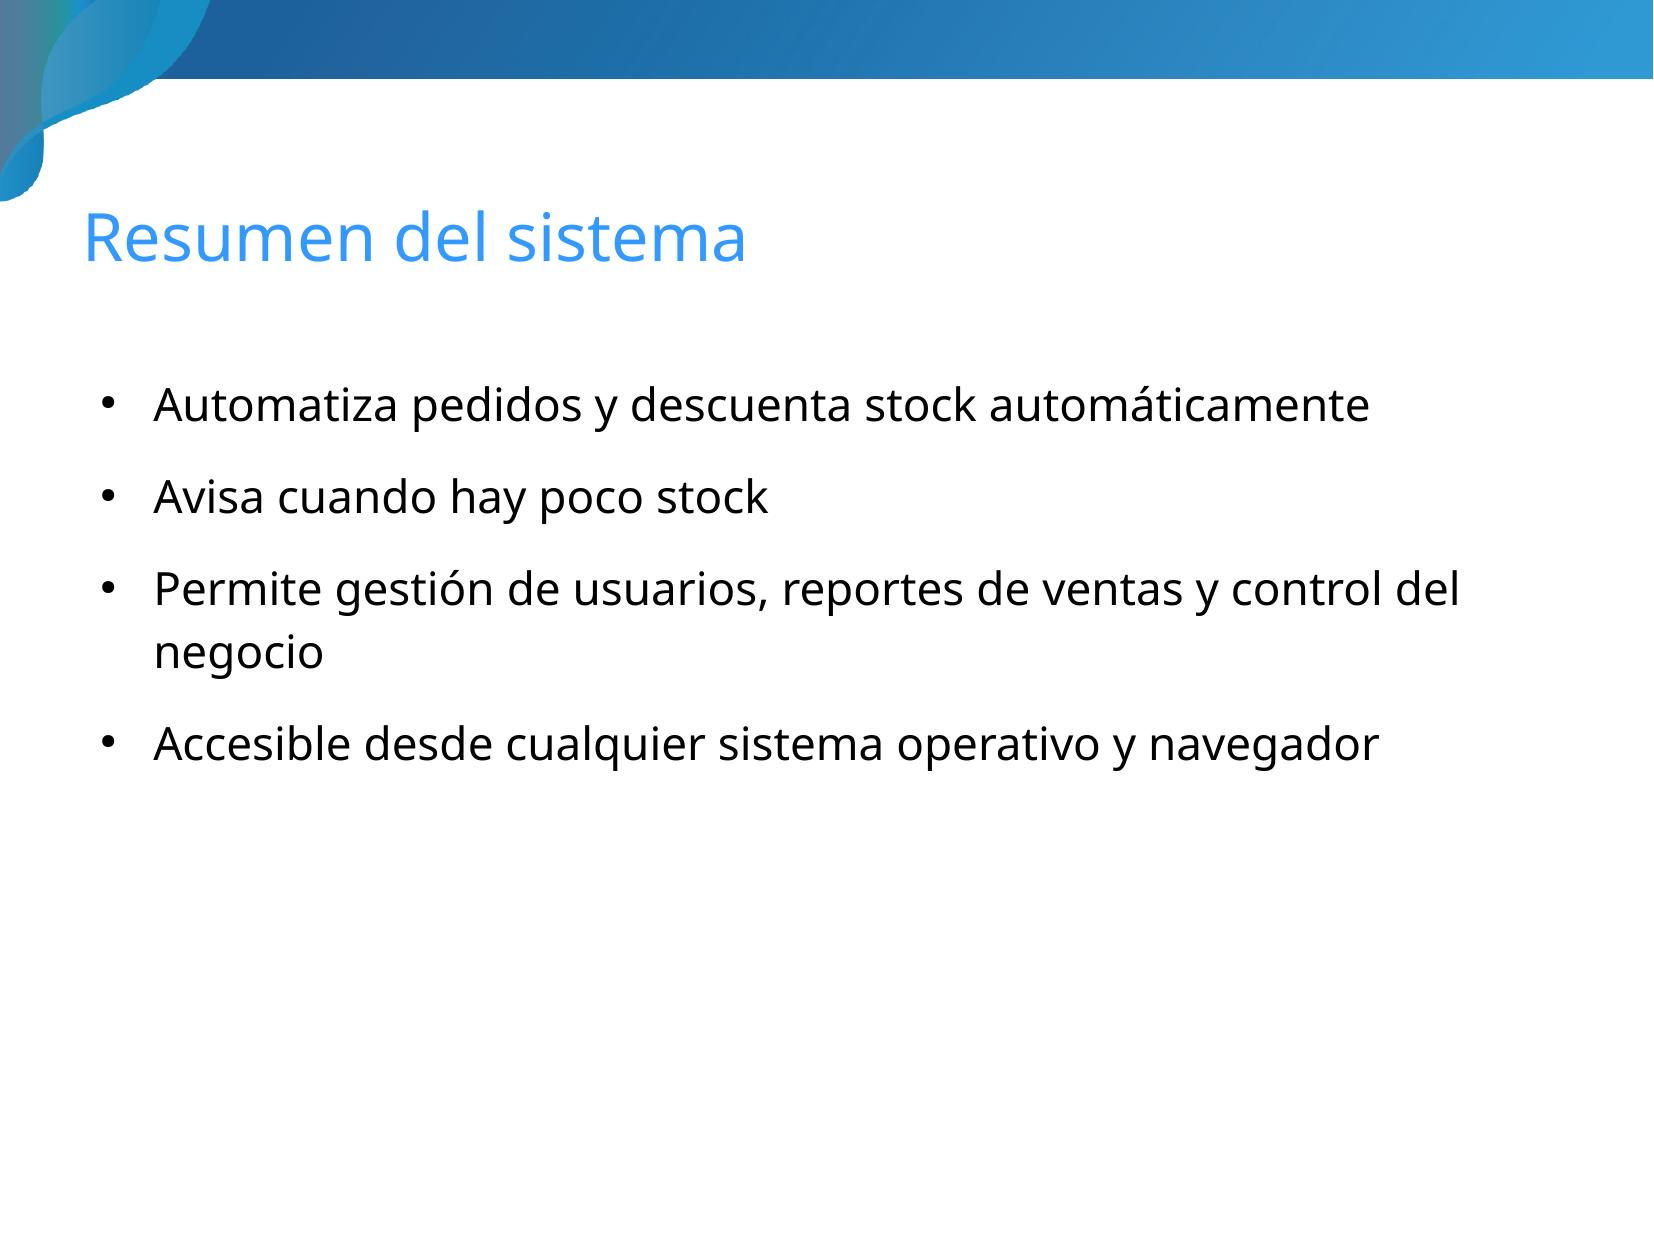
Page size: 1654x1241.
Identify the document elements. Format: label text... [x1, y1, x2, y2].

title Resumen del sistema [82, 132, 1571, 340]
list Automatiza pedidos y descuenta stock automáticamente Avisa cuando hay poco stock Permite gestión de usuarios, reportes de ventas y control del negocio Accesible desde cualquier sistema operativo y navegador [82, 372, 1571, 1126]
picture [0, 0, 1653, 1241]
